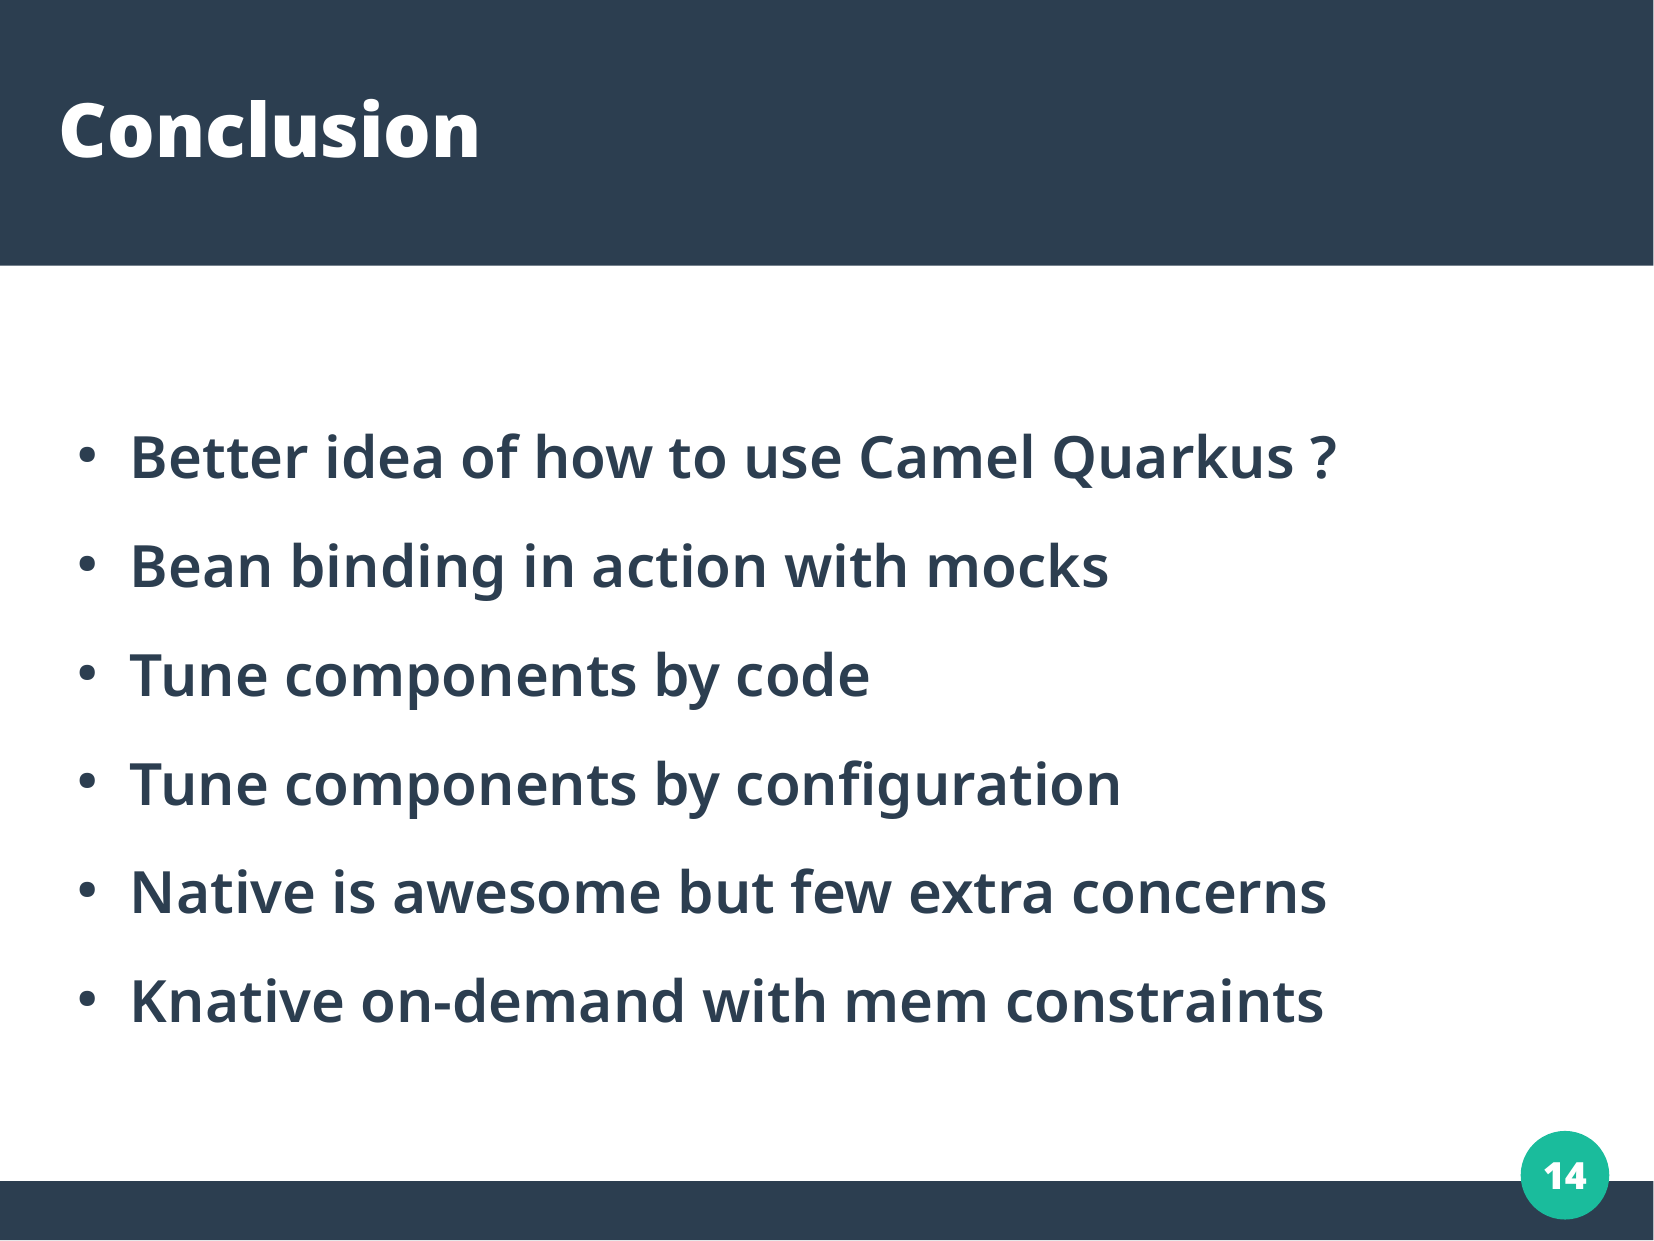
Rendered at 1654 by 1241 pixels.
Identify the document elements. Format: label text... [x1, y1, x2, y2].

title Conclusion [59, 49, 1595, 207]
list Better idea of how to use Camel Quarkus ? Bean binding in action with mocks Tune components by code Tune components by configuration Native is awesome but few extra concerns Knative on-demand with mem constraints [59, 324, 1595, 1152]
